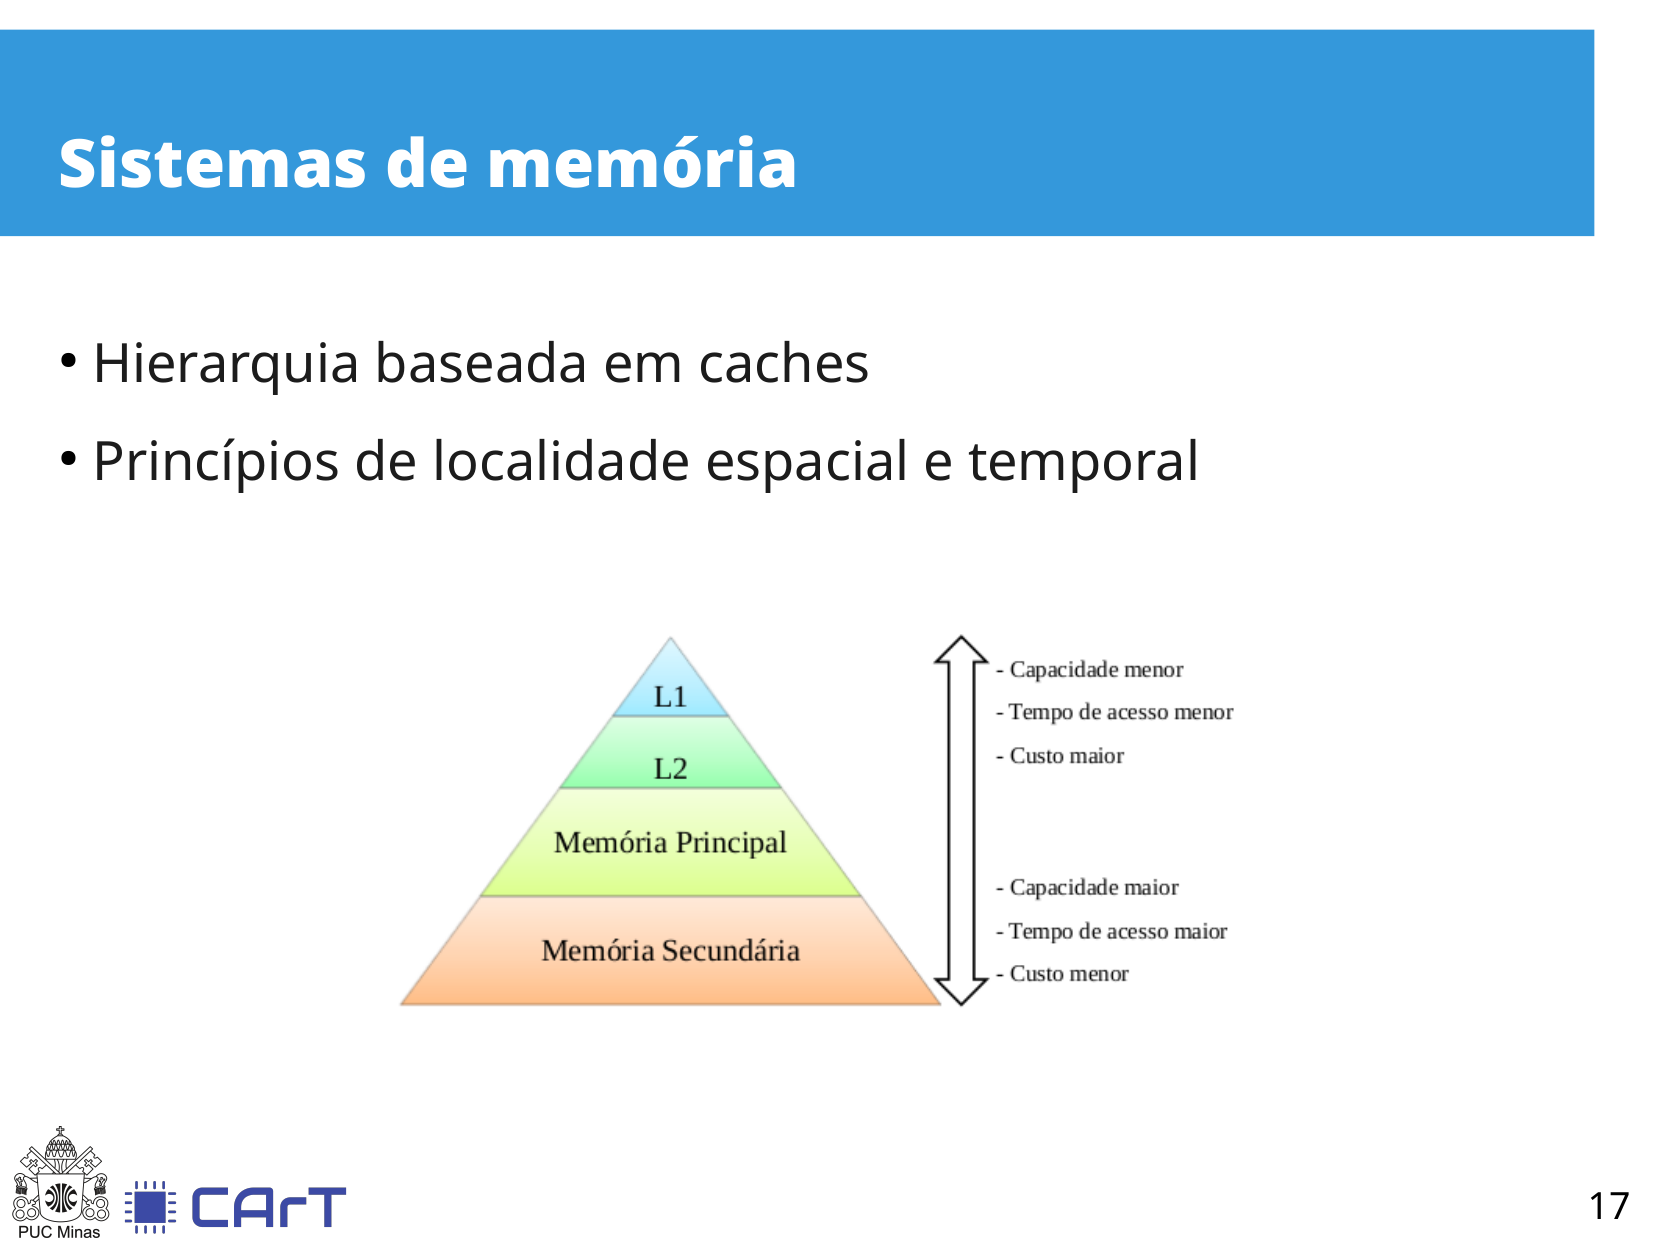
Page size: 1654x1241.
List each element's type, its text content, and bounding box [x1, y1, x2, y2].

picture [382, 627, 1287, 1022]
list Hierarquia baseada em caches Princípios de localidade espacial e temporal [59, 324, 1565, 1093]
picture [0, 1126, 119, 1241]
picture [124, 1181, 347, 1235]
title Sistemas de memória [59, 59, 1595, 207]
